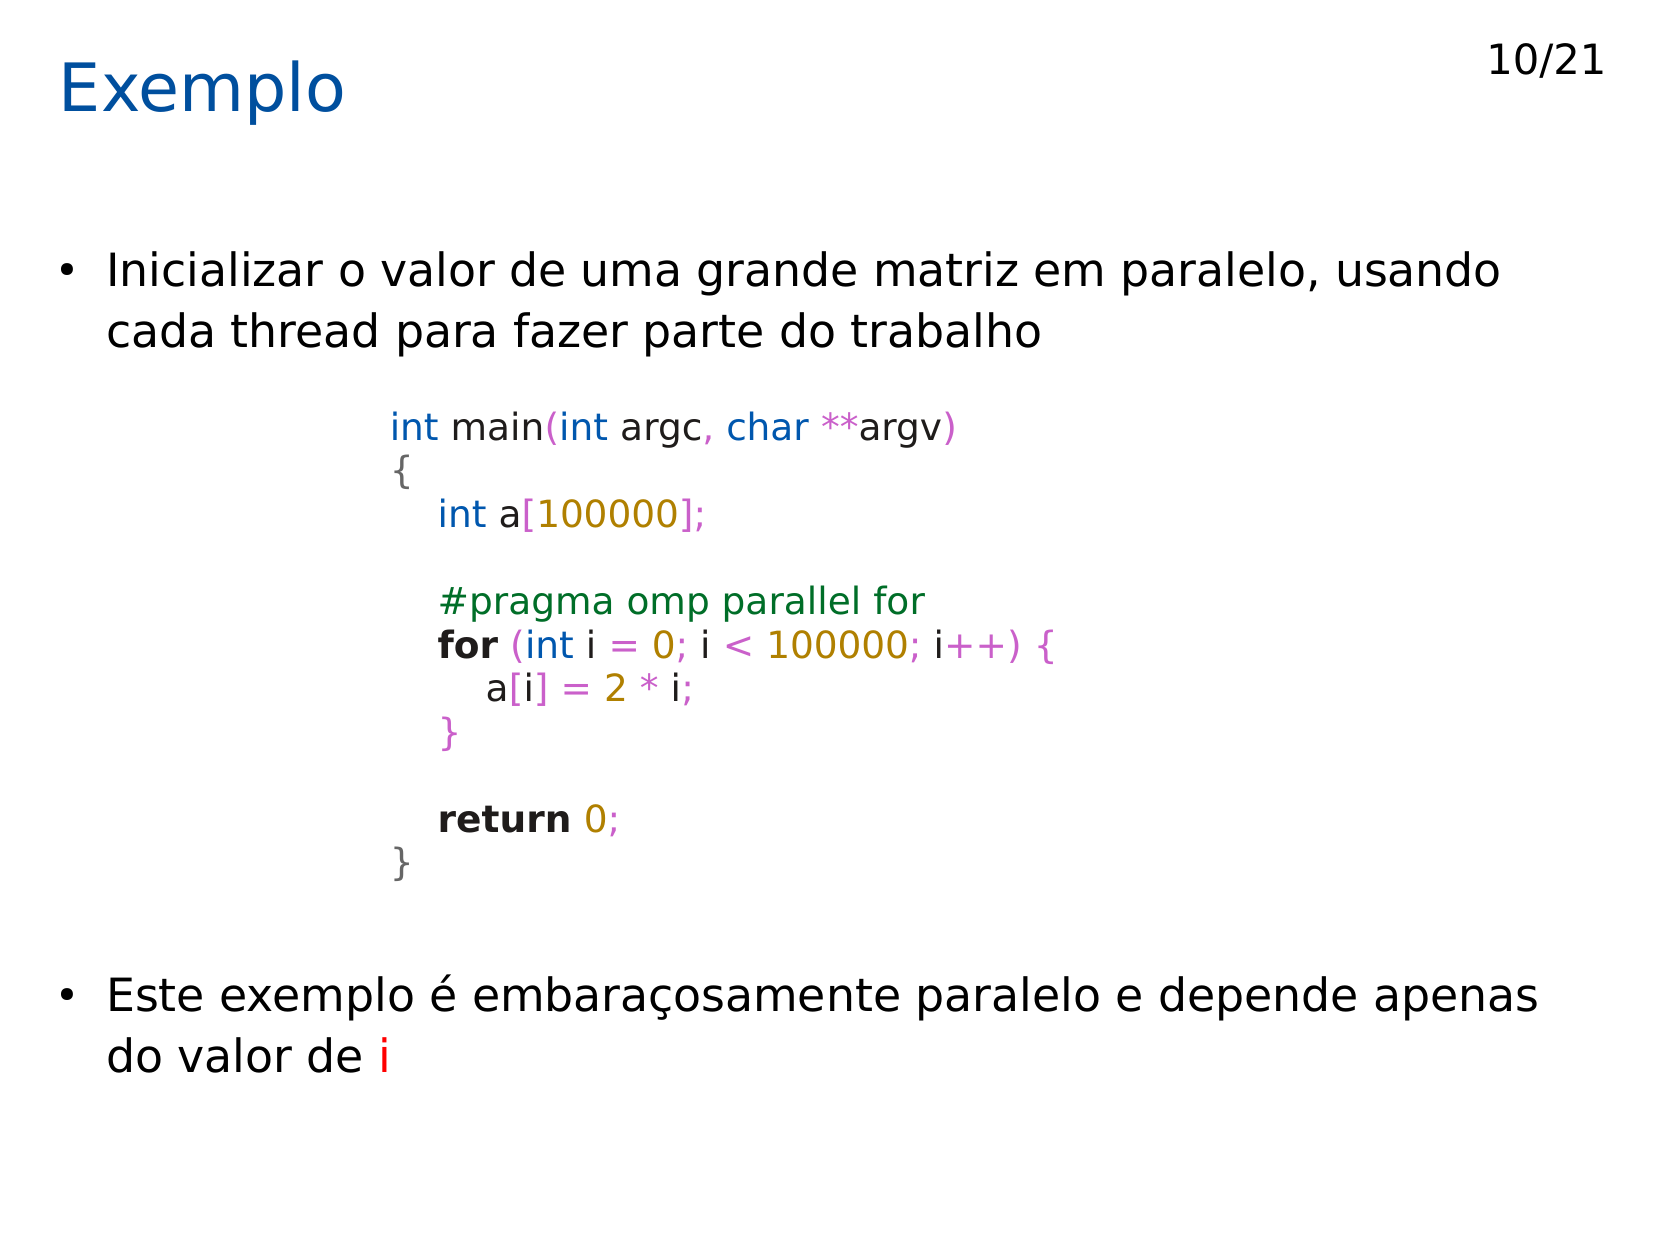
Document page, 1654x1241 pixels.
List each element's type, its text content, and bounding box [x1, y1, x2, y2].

text_box int main(int argc, char **argv) { int a[100000]; #pragma omp parallel for for (int i = 0; i < 100000; i++) { a[i] = 2 * i; } return 0; } [374, 398, 1326, 892]
list Inicializar o valor de uma grande matriz em paralelo, usando cada thread para fazer parte do trabalho Este exemplo é embaraçosamente paralelo e depende apenas do valor de i [59, 236, 1595, 1211]
title Exemplo [59, 29, 1506, 148]
